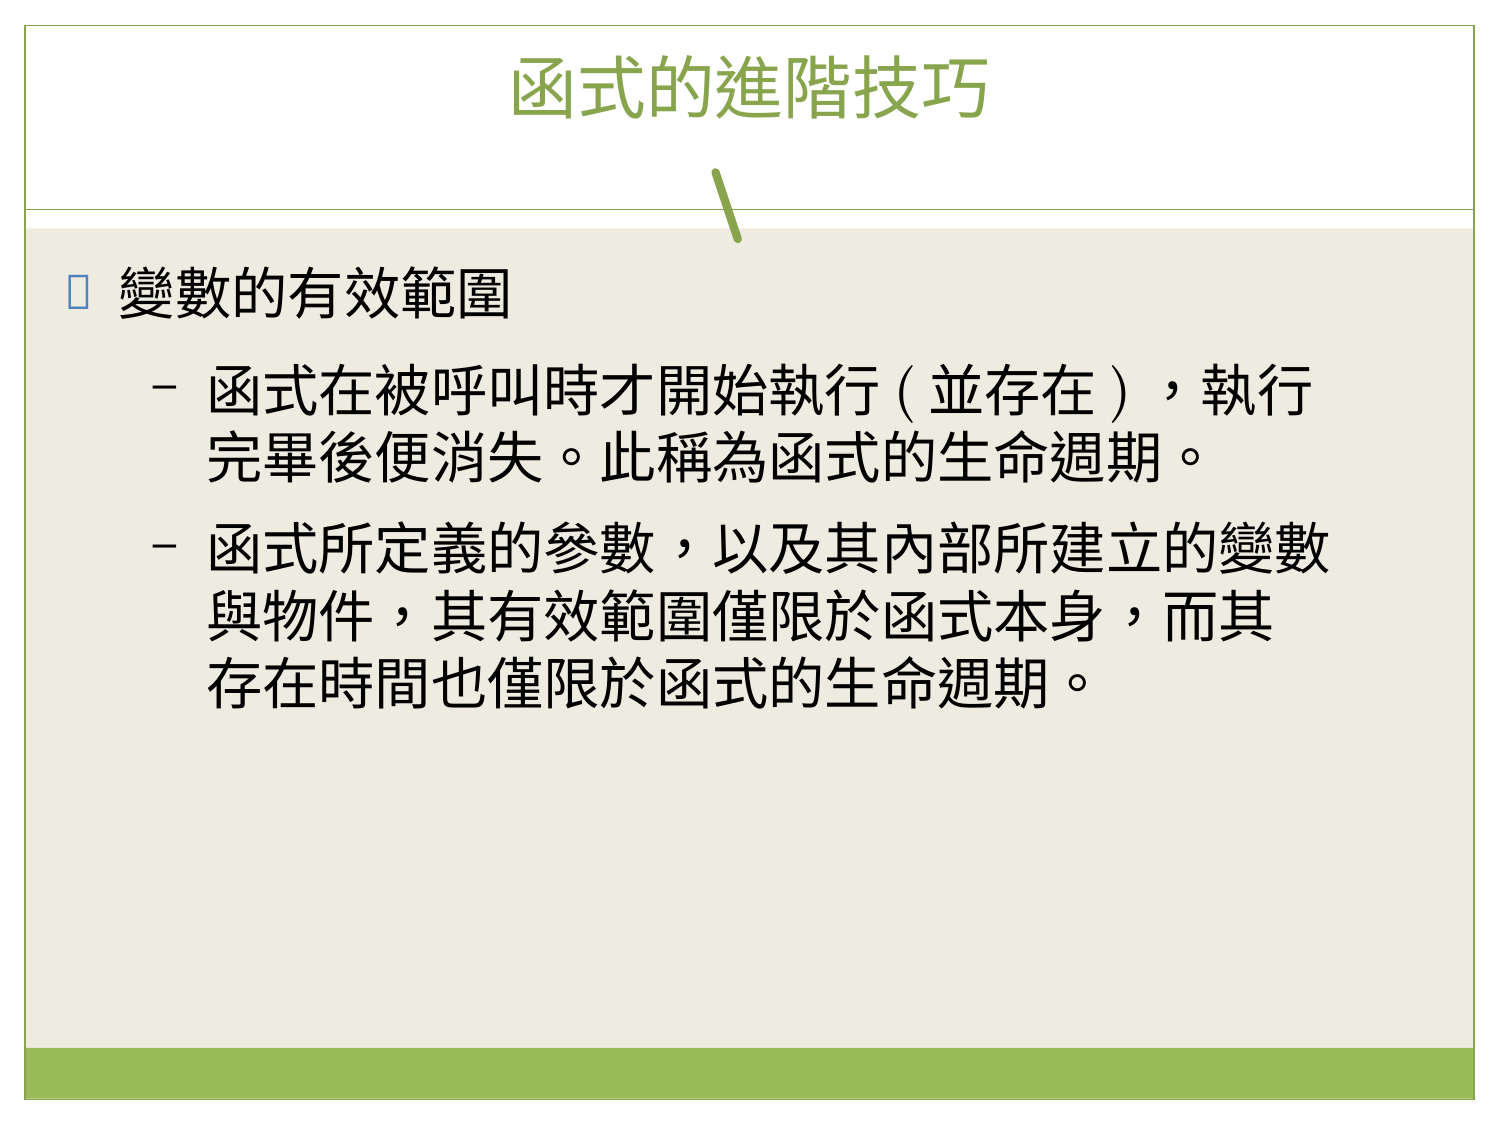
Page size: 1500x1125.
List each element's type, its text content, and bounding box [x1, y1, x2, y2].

title 函式的進階技巧 [49, 37, 1450, 162]
list 變數的有效範圍 函式在被呼叫時才開始執行(並存在)，執行 完畢後便消失。此稱為函式的生命週期。 函式所定義的參數，以及其內部所建立的變數 與物件，其有效範圍僅限於函式本身，而其 存在時間也僅限於函式的生命週期。 [49, 250, 1445, 1001]
